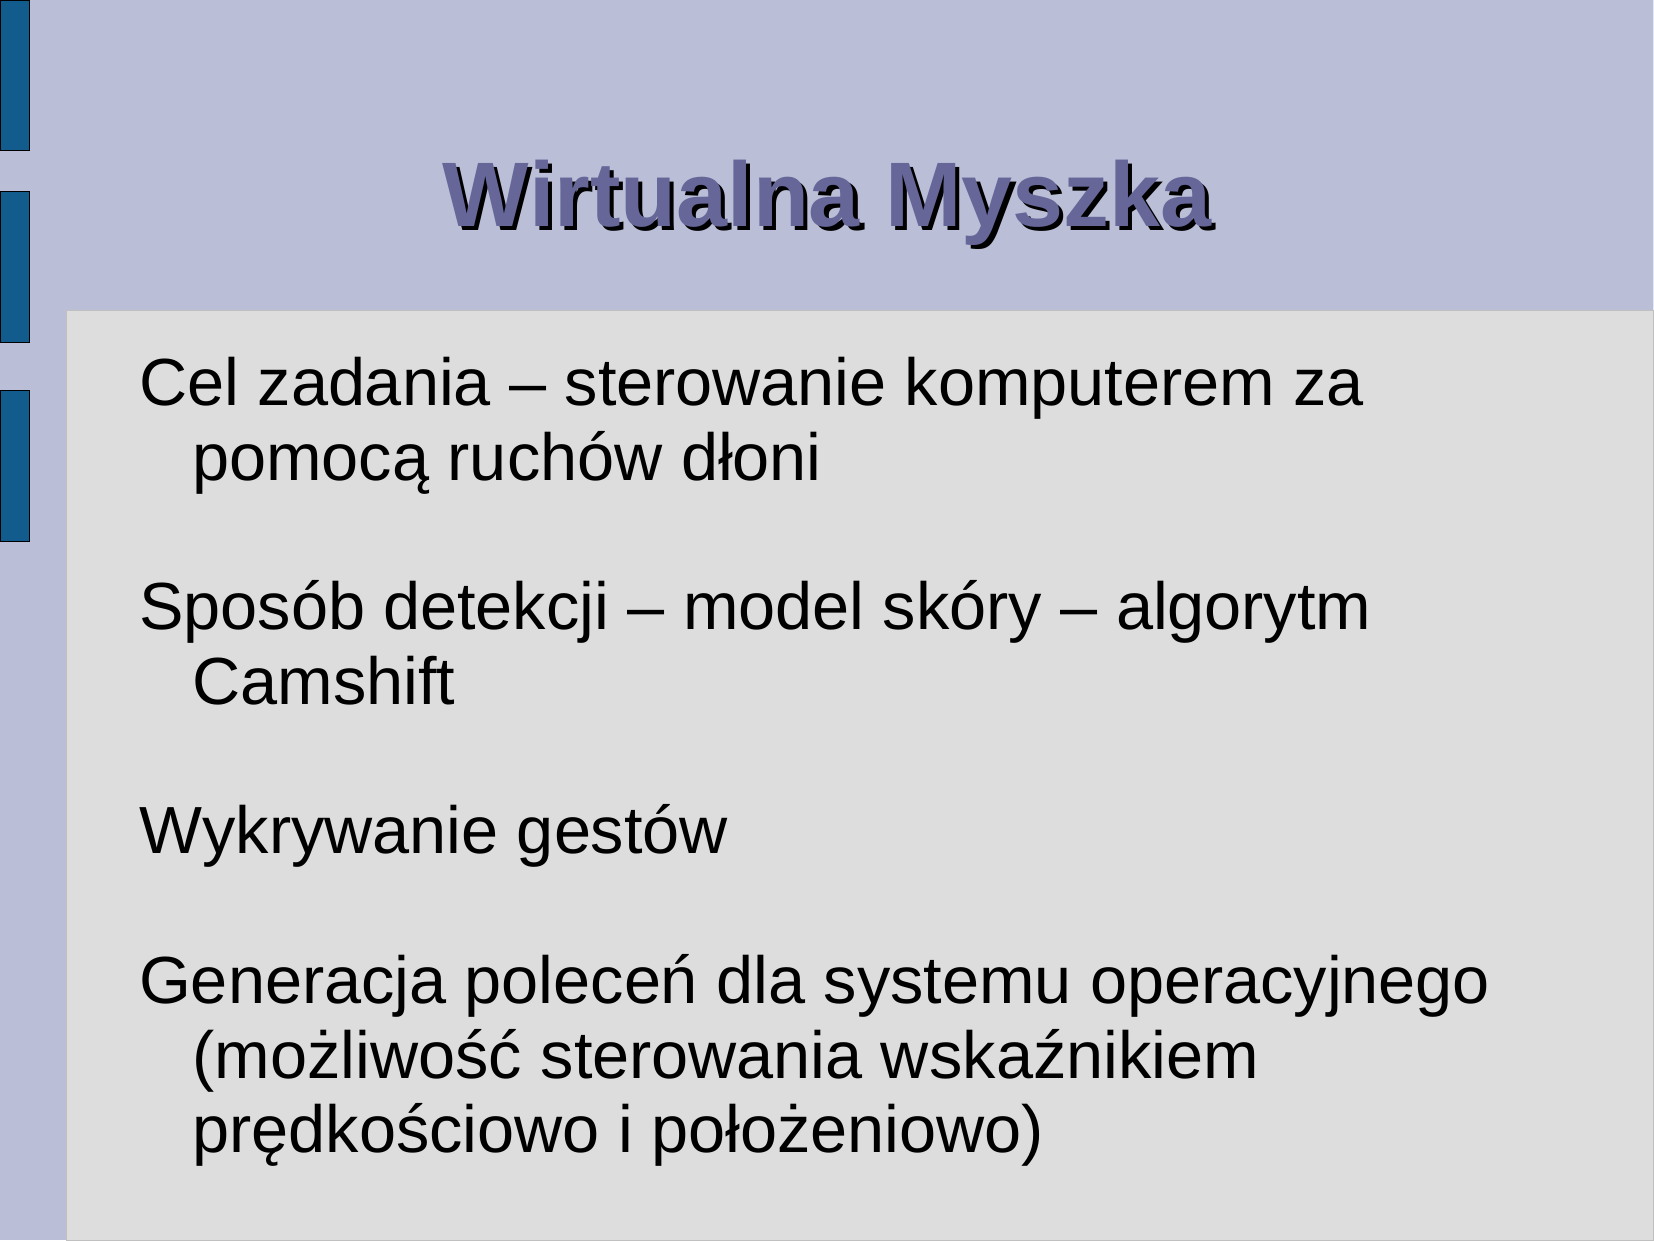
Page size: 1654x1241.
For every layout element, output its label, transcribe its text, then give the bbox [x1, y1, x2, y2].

list Cel zadania – sterowanie komputerem za pomocą ruchów dłoni Sposób detekcji – model skóry – algorytm Camshift Wykrywanie gestów Generacja poleceń dla systemu operacyjnego (możliwość sterowania wskaźnikiem prędkościowo i położeniowo) [121, 344, 1534, 1168]
title Wirtualna Myszka [121, 98, 1534, 291]
